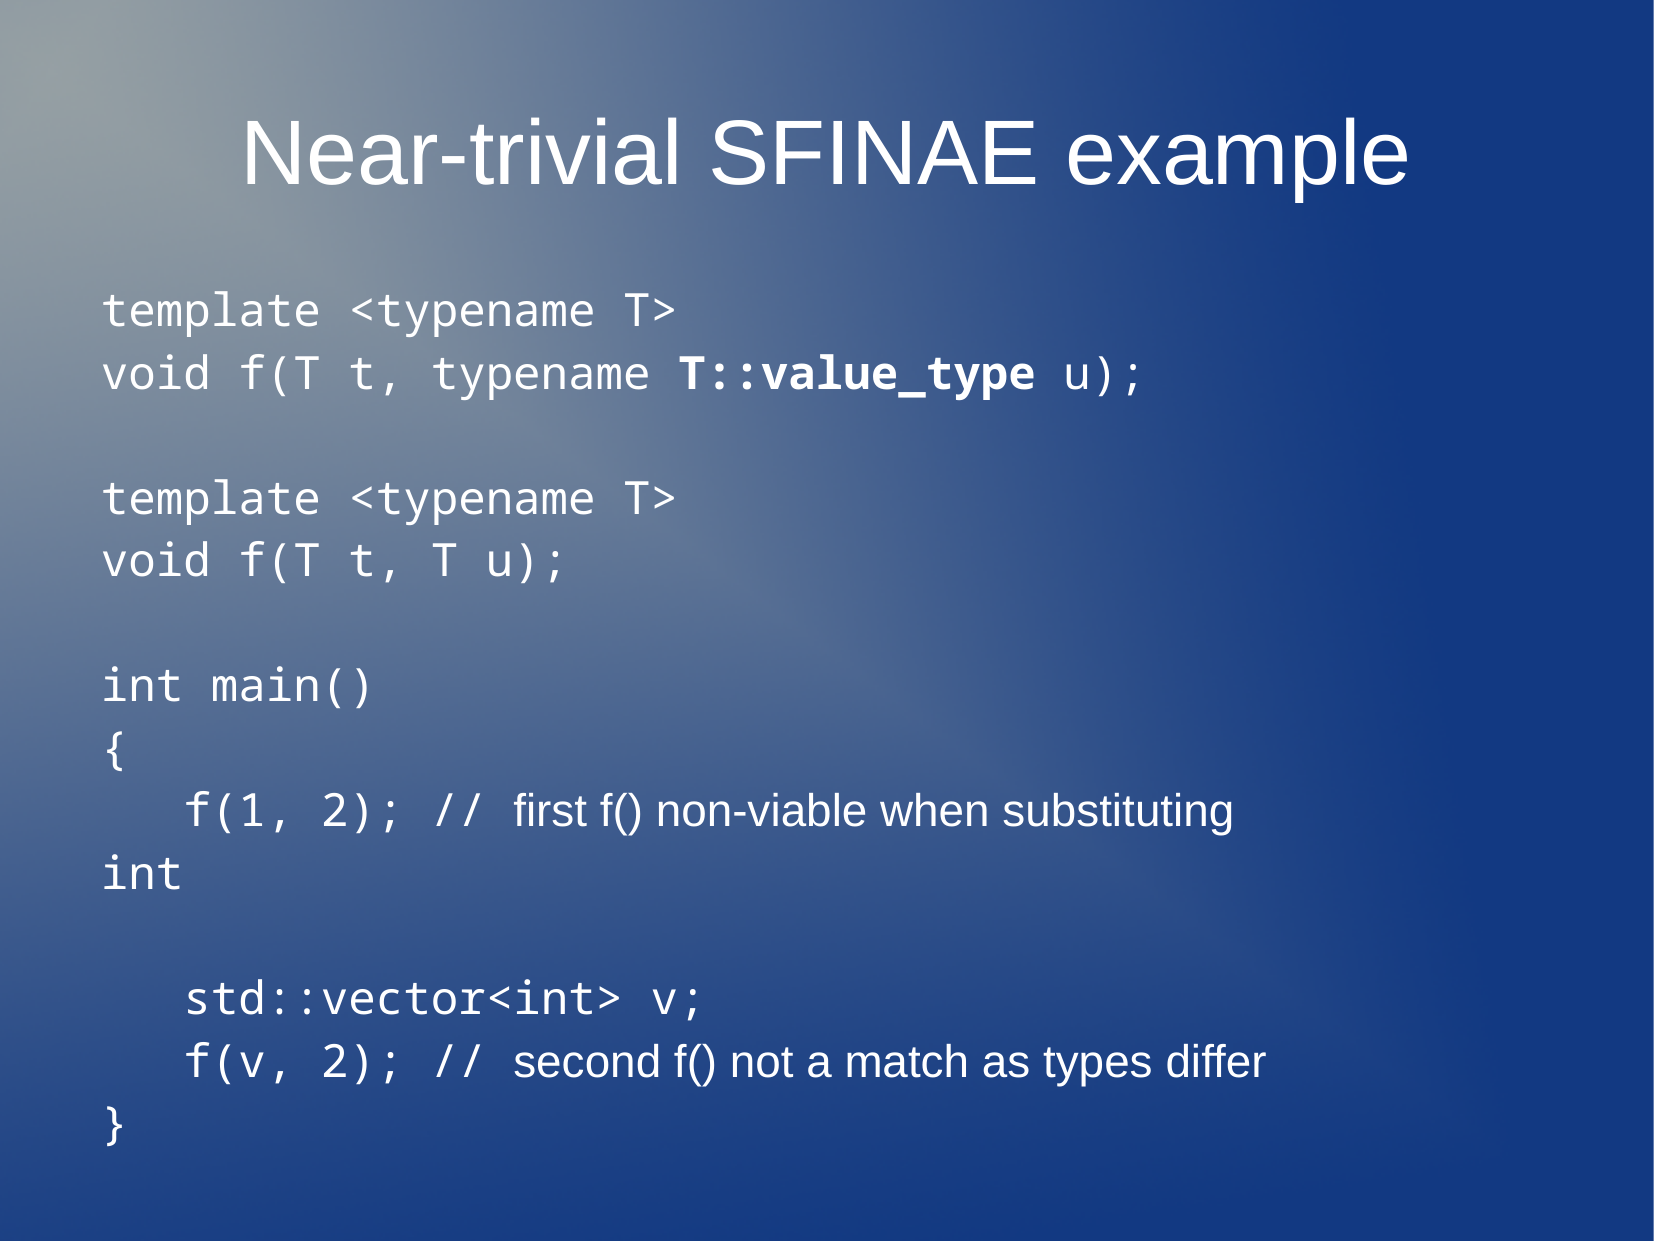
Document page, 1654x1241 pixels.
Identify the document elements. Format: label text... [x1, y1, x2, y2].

title Near-trivial SFINAE example [82, 49, 1571, 257]
text_box template <typename T> void f(T t, typename T::value_type u); template <typename T> void f(T t, T u); int main() { f(1, 2); // first f() non-viable when substituting int std::vector<int> v; f(v, 2); // second f() not a match as types differ } [86, 270, 1327, 1035]
picture [0, 0, 1654, 1241]
